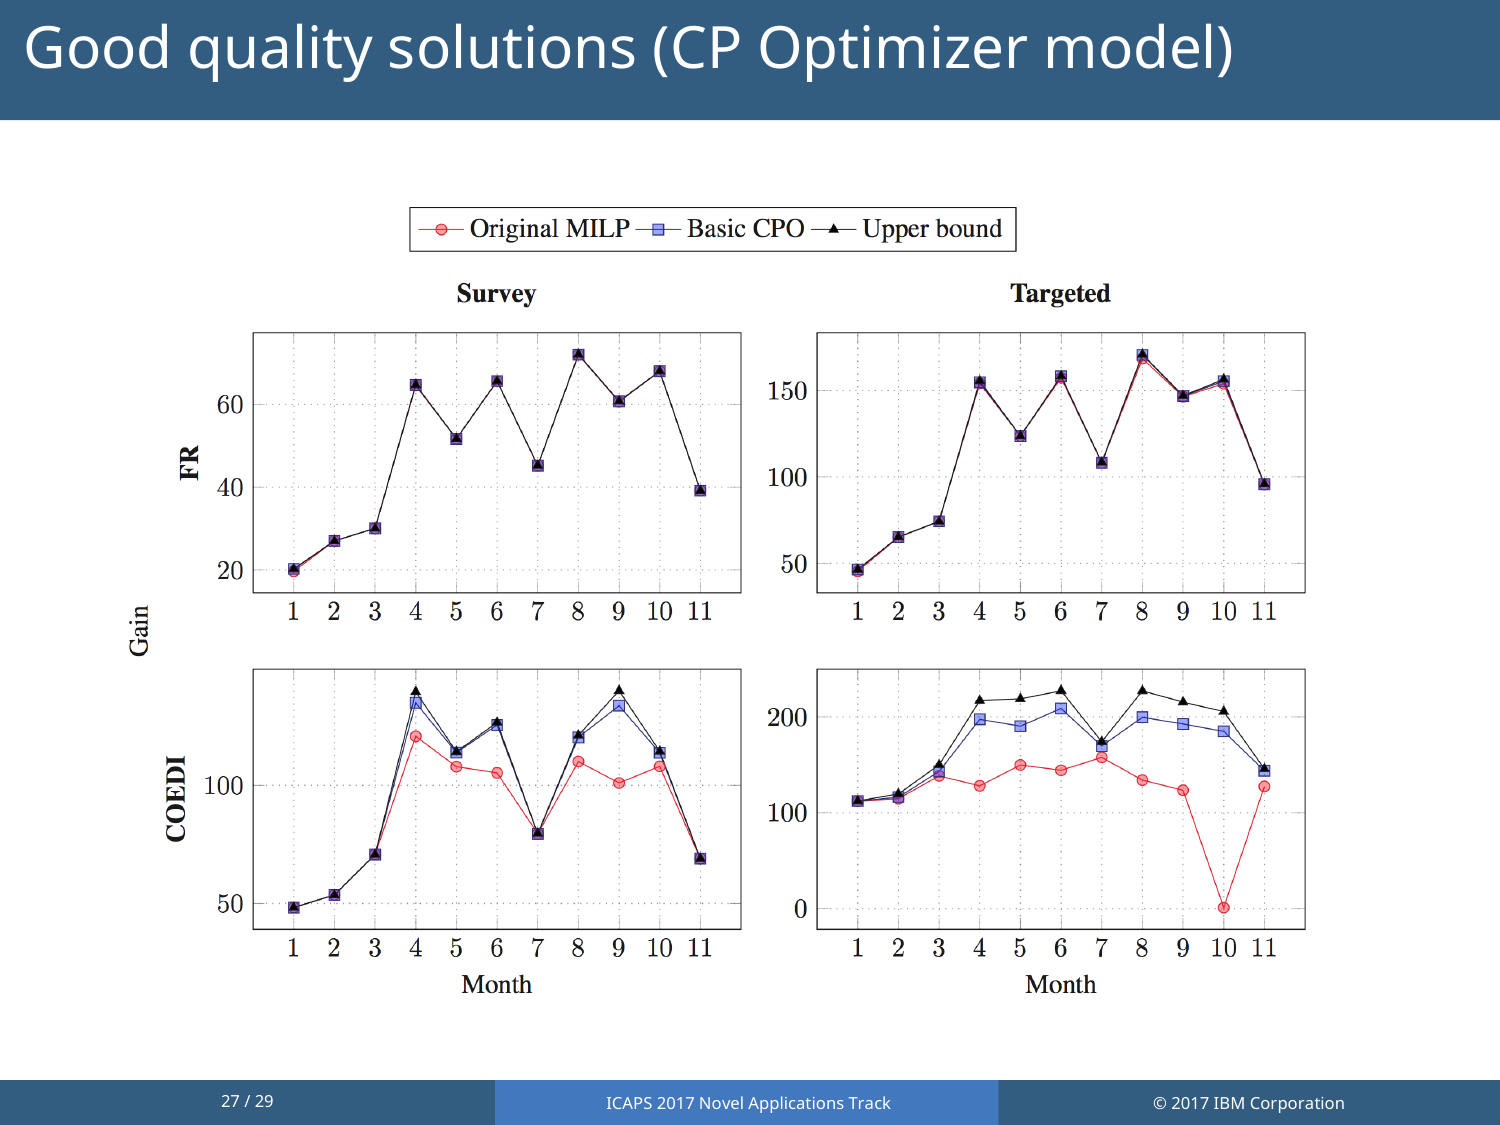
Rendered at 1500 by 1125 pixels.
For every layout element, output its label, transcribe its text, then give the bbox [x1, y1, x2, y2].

title Good quality solutions (CP Optimizer model) [0, 0, 1500, 121]
picture [120, 200, 1321, 1004]
